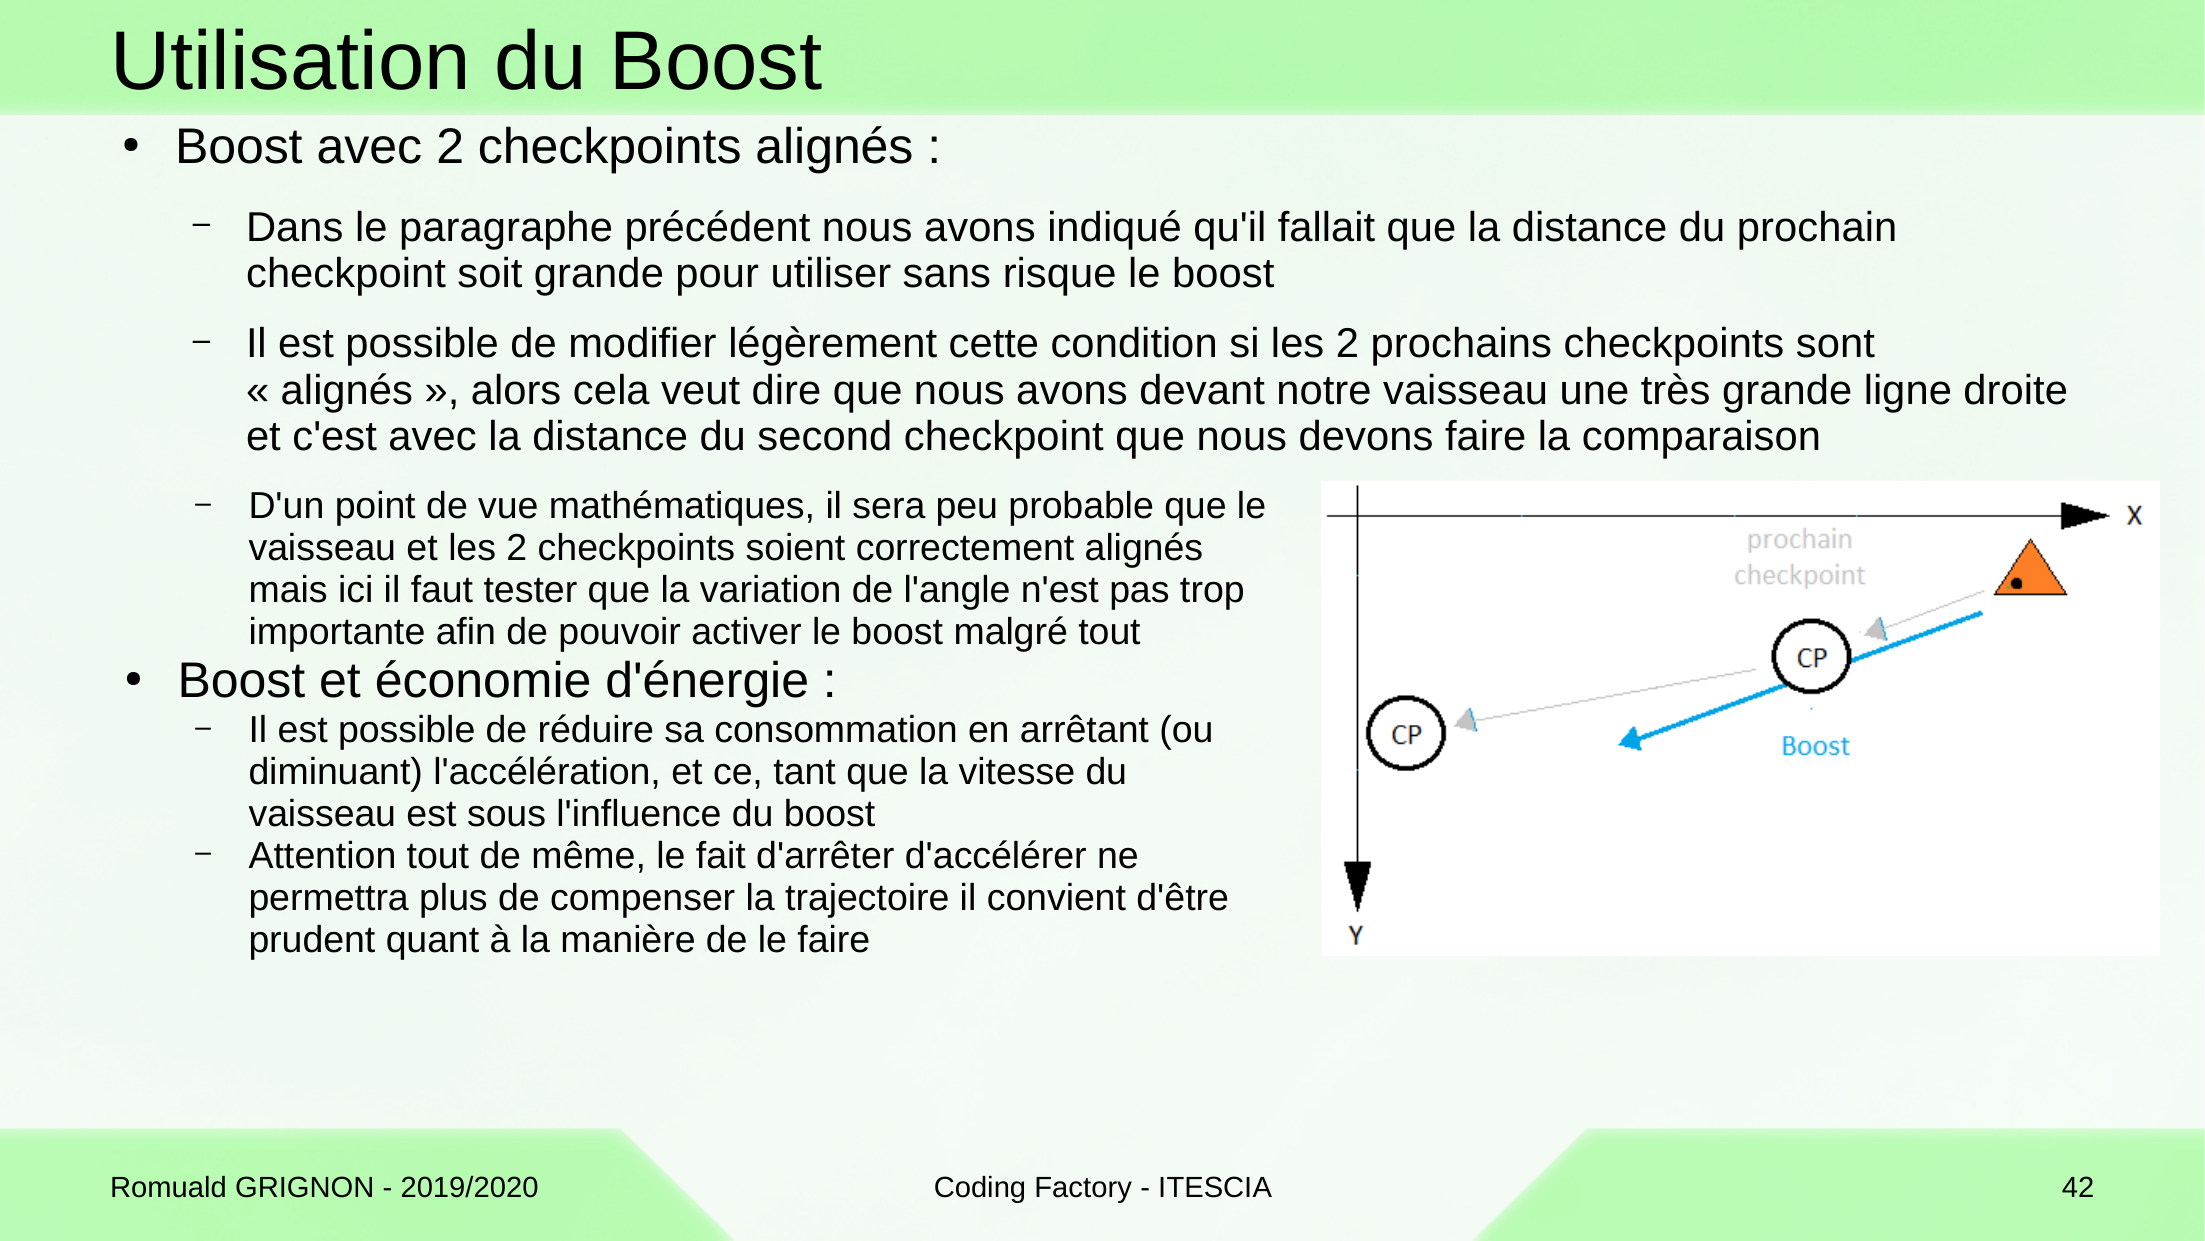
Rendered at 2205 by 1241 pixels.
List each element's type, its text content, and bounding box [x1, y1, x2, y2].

list Boost avec 2 checkpoints alignés : Dans le paragraphe précédent nous avons indiqué qu'il fallait que la distance du prochain checkpoint soit grande pour utiliser sans risque le boost Il est possible de modifier légèrement cette condition si les 2 prochains checkpoints sont « alignés », alors cela veut dire que nous avons devant notre vaisseau une très grande ligne droite et c'est avec la distance du second checkpoint que nous devons faire la comparaison [104, 188, 2089, 1132]
title Utilisation du Boost [110, 49, 2095, 257]
picture [0, 0, 2205, 1241]
text_box D'un point de vue mathématiques, il sera peu probable que le vaisseau et les 2 checkpoints soient correctement alignés mais ici il faut tester que la variation de l'angle n'est pas trop importante afin de pouvoir activer le boost malgré tout Boost et économie d'énergie : Il est possible de réduire sa consommation en arrêtant (ou diminuant) l'accélération, et ce, tant que la vitesse du vaisseau est sous l'influence du boost Attention tout de même, le fait d'arrêter d'accélérer ne permettra plus de compenser la trajectoire il convient d'être prudent quant à la manière de le faire [92, 477, 1299, 1134]
